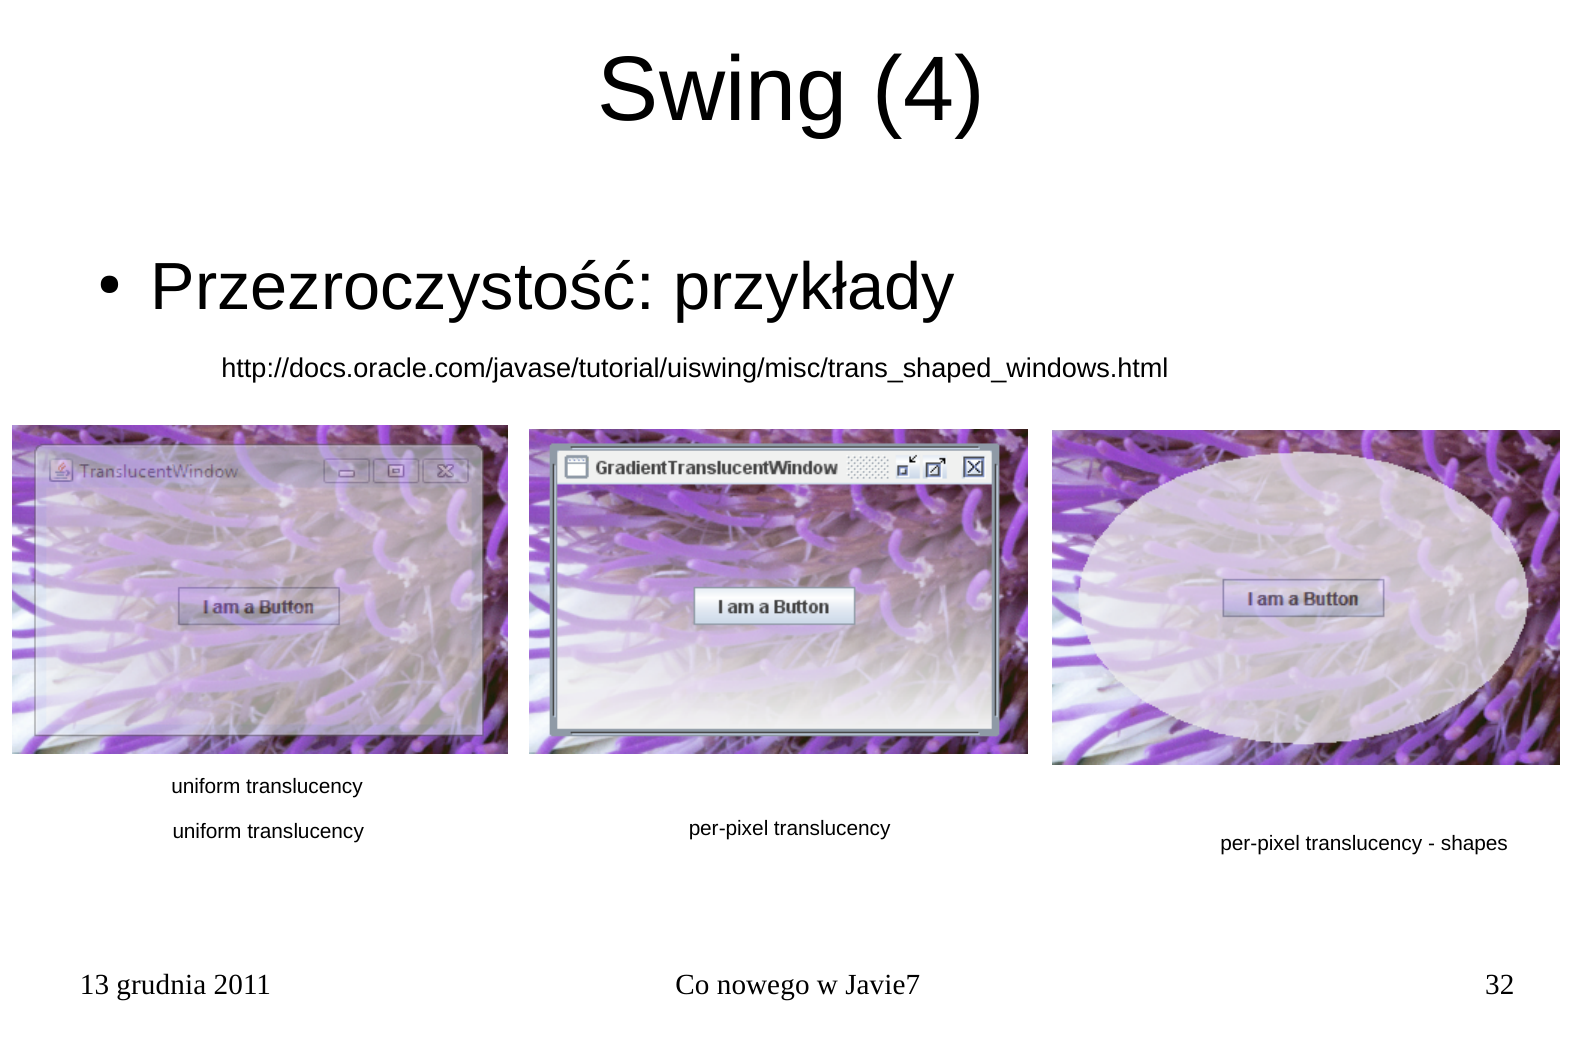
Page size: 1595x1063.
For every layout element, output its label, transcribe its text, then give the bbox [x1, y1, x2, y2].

text_box uniform translucency [156, 767, 378, 806]
picture [12, 425, 508, 754]
text_box uniform translucency [157, 812, 379, 851]
text_box per-pixel translucency - shapes [1205, 824, 1549, 863]
title Swing (4) [74, 0, 1510, 178]
text_box per-pixel translucency [674, 809, 1017, 848]
list Przezroczystość: przykłady http://docs.oracle.com/javase/tutorial/uiswing/misc/trans_shaped_windows.html [79, 248, 1371, 444]
picture [1052, 430, 1560, 766]
picture [529, 429, 1028, 754]
